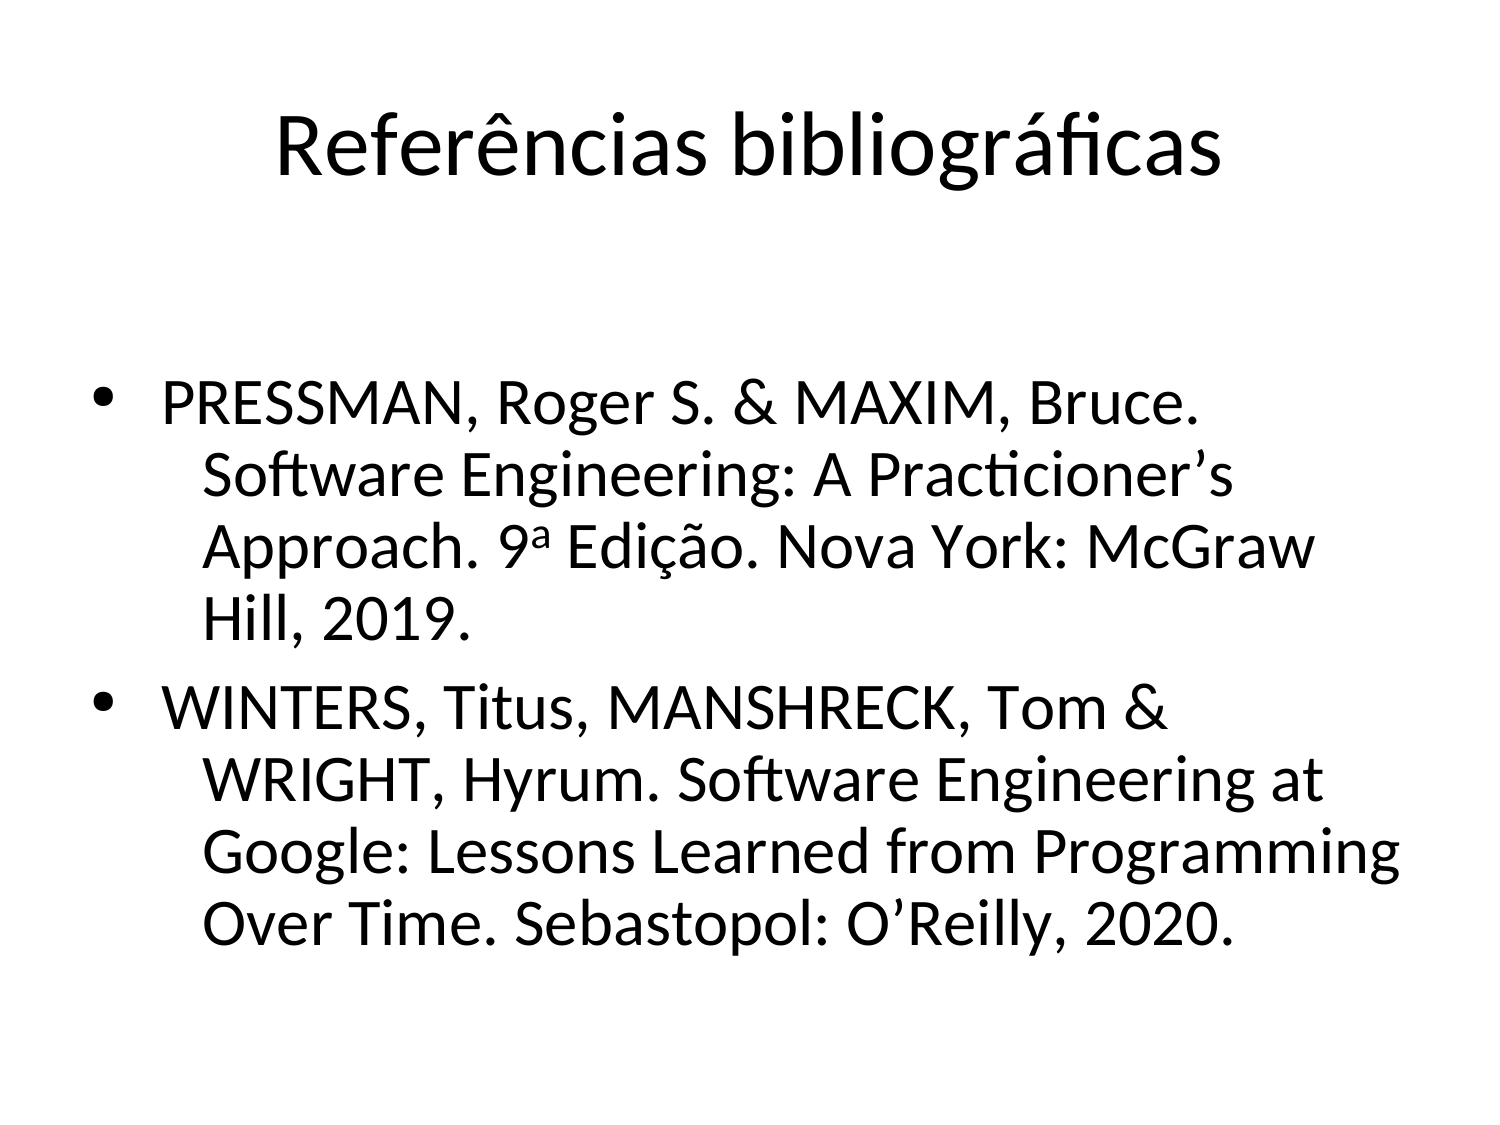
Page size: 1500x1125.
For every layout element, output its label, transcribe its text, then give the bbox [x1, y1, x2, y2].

list PRESSMAN, Roger S. & MAXIM, Bruce. Software Engineering: A Practicioner’s Approach. 9a Edição. Nova York: McGraw Hill, 2019. WINTERS, Titus, MANSHRECK, Tom & WRIGHT, Hyrum. Software Engineering at Google: Lessons Learned from Programming Over Time. Sebastopol: O’Reilly, 2020. [75, 262, 1426, 1005]
title Referências bibliográficas [75, 45, 1426, 233]
